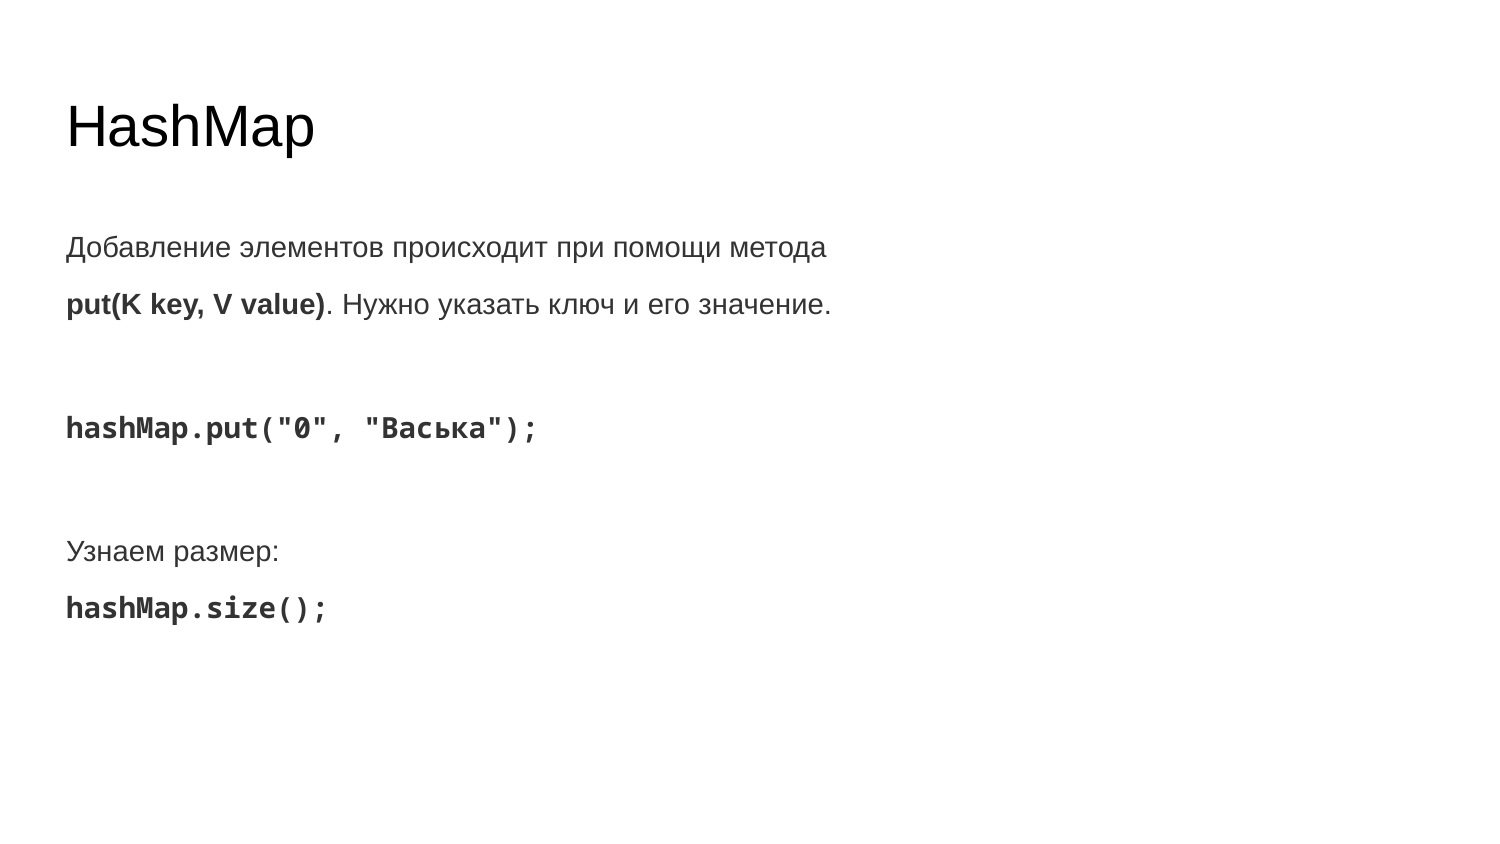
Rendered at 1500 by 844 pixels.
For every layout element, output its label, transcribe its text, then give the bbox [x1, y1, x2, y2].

text_box Добавление элементов происходит при помощи метода put(K key, V value). Нужно указать ключ и его значение. hashMap.put("0", "Васька"); Узнаем размер: hashMap.size(); [51, 191, 969, 821]
title HashMap [51, 72, 1449, 167]
